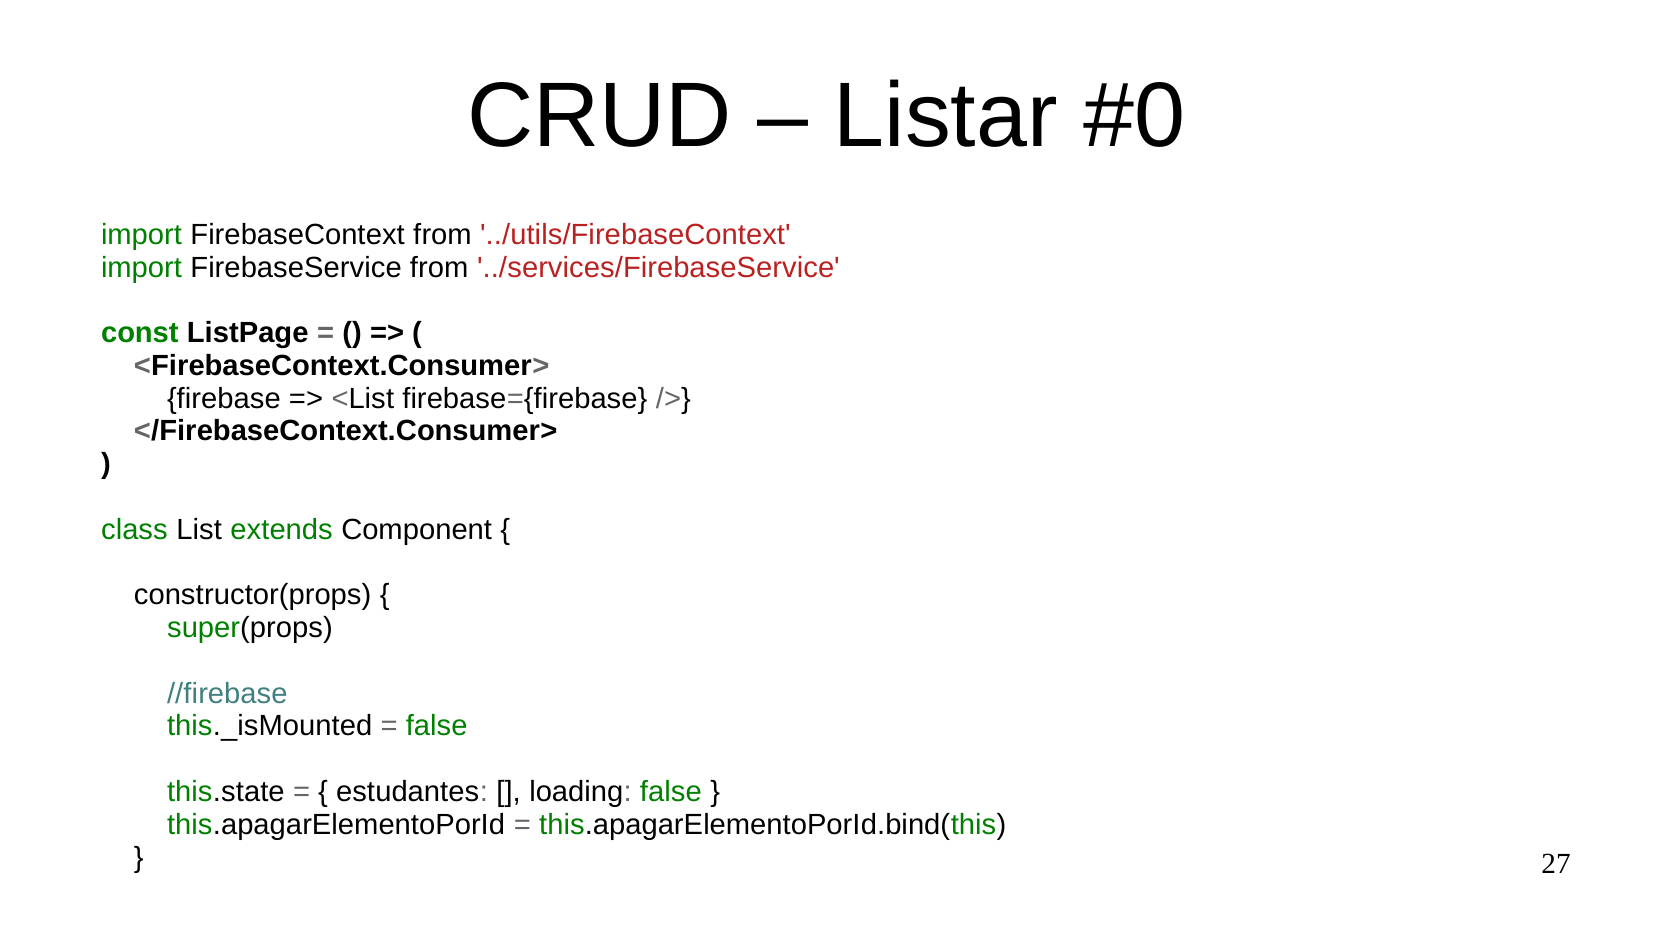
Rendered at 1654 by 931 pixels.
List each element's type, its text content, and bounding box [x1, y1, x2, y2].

text_box import FirebaseContext from '../utils/FirebaseContext' import FirebaseService from '../services/FirebaseService' const ListPage = () => ( <FirebaseContext.Consumer> {firebase => <List firebase={firebase} />} </FirebaseContext.Consumer> ) class List extends Component { constructor(props) { super(props) //firebase this._isMounted = false this.state = { estudantes: [], loading: false } this.apagarElementoPorId = this.apagarElementoPorId.bind(this) } [86, 210, 1430, 881]
title CRUD – Listar #0 [82, 37, 1571, 193]
